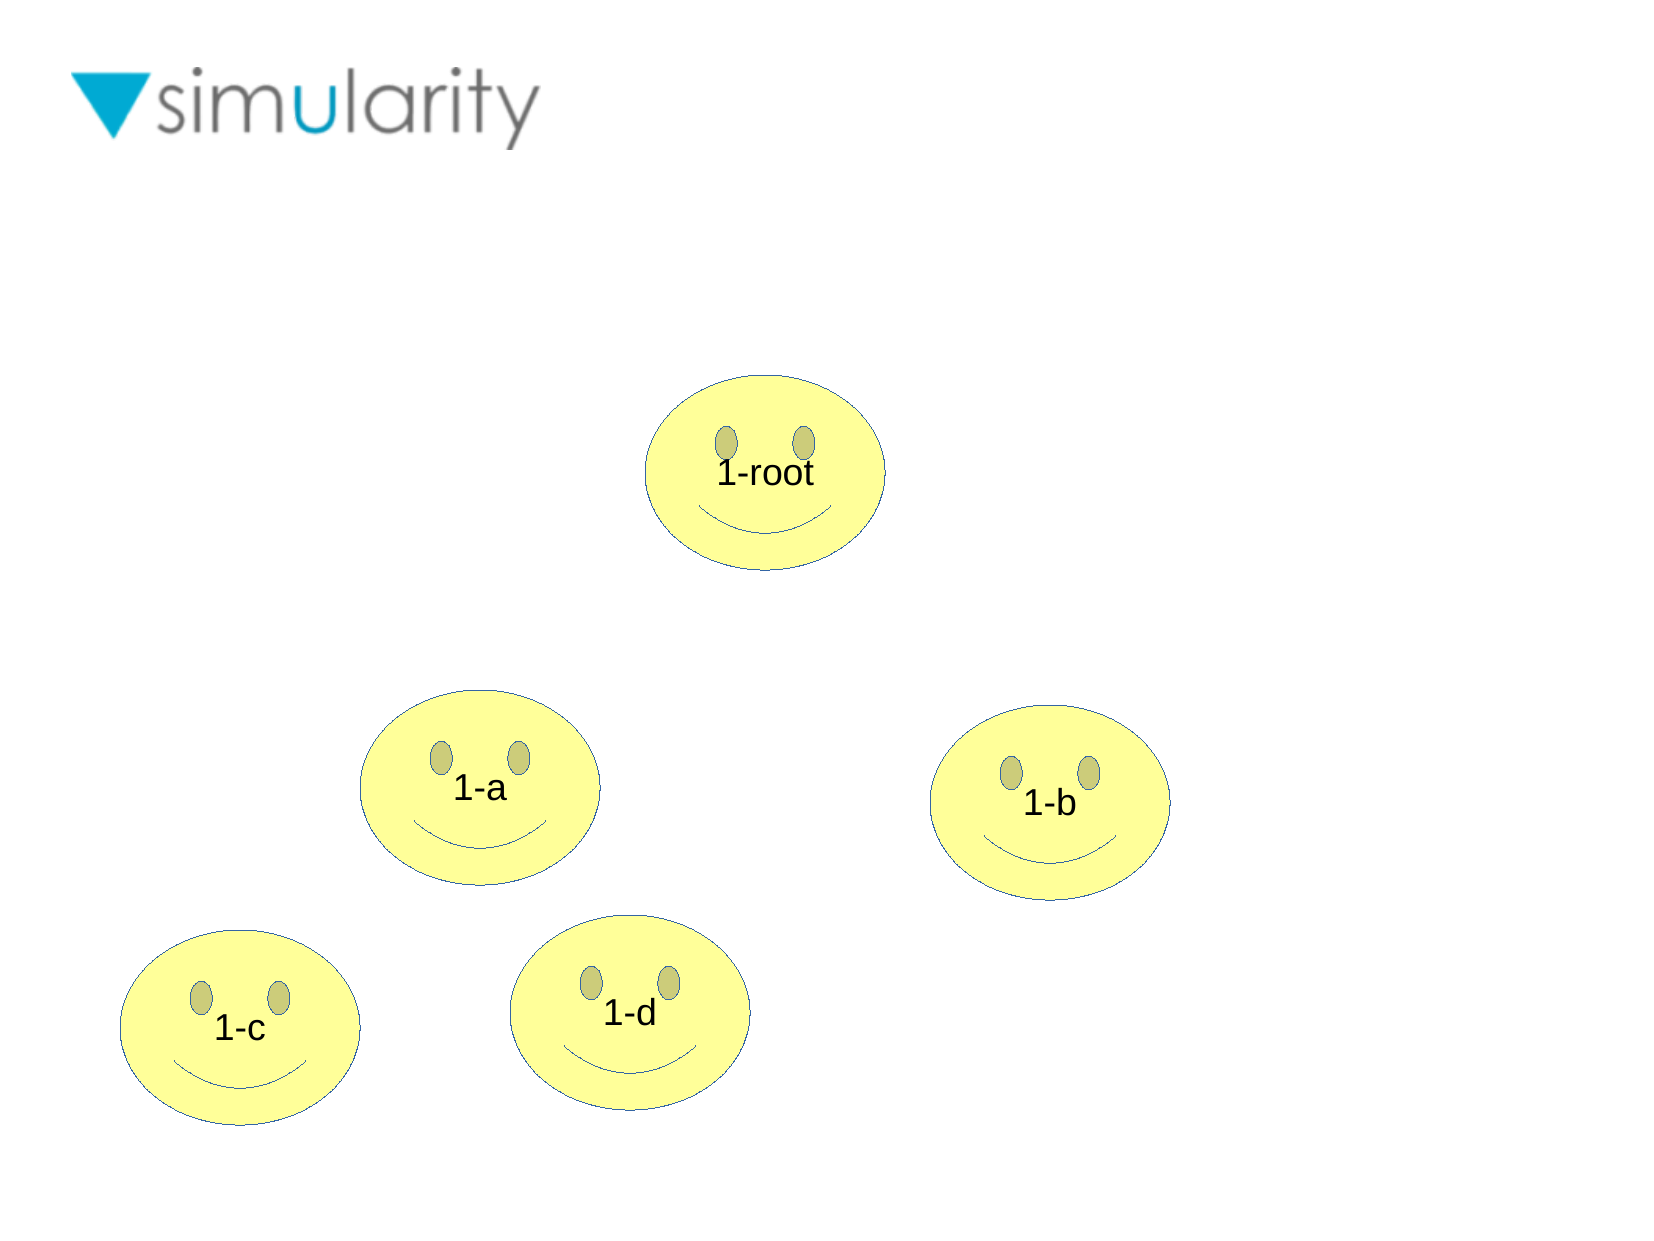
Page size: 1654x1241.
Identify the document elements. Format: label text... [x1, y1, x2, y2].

text_box 1-root [645, 375, 886, 571]
text_box 1-d [510, 915, 751, 1111]
picture [71, 67, 541, 150]
text_box 1-a [360, 690, 601, 886]
text_box 1-b [930, 705, 1171, 901]
text_box 1-c [120, 930, 361, 1126]
